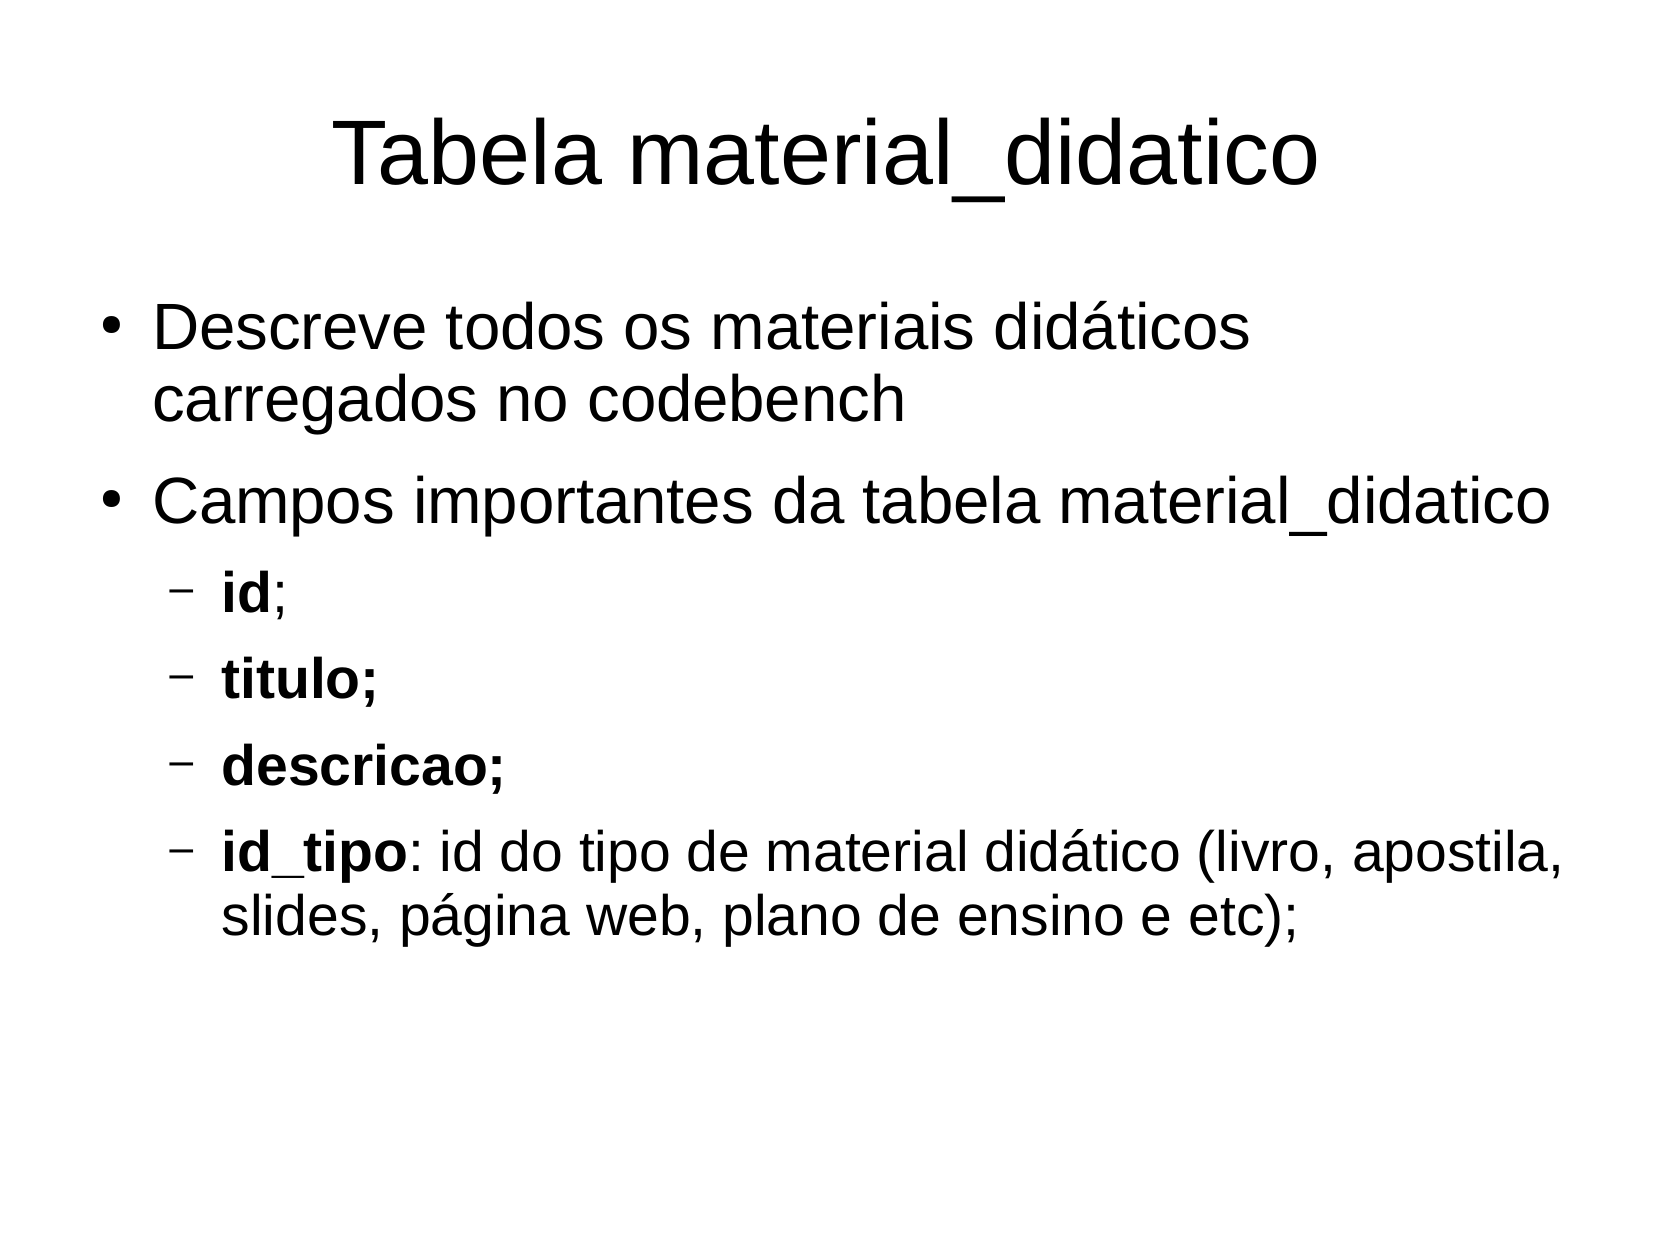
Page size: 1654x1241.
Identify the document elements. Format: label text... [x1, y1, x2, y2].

title Tabela material_didatico [82, 49, 1571, 257]
list Descreve todos os materiais didáticos carregados no codebench Campos importantes da tabela material_didatico id; titulo; descricao; id_tipo: id do tipo de material didático (livro, apostila, slides, página web, plano de ensino e etc); [82, 290, 1571, 1010]
